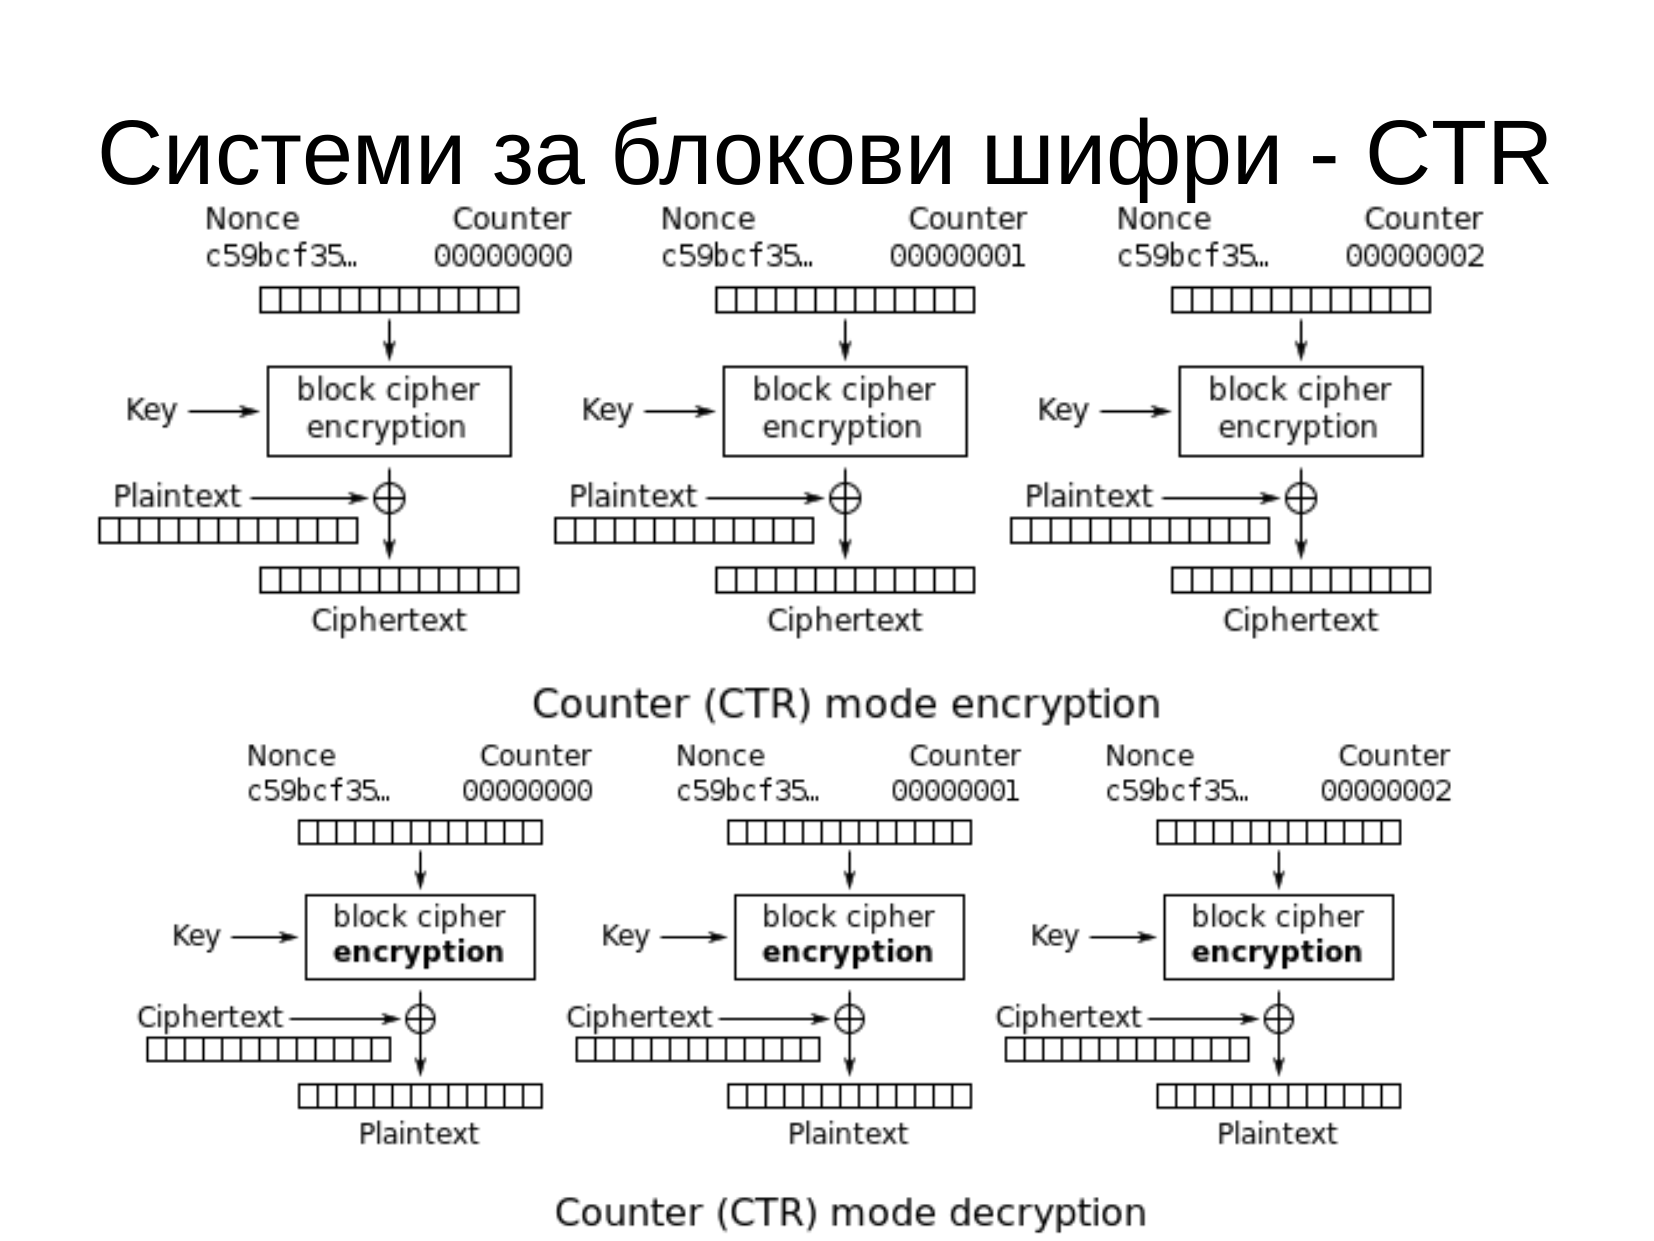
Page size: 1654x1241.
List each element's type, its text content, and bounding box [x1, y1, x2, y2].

picture [47, 168, 1536, 1241]
title Системи за блокови шифри - CTR [82, 56, 1571, 250]
